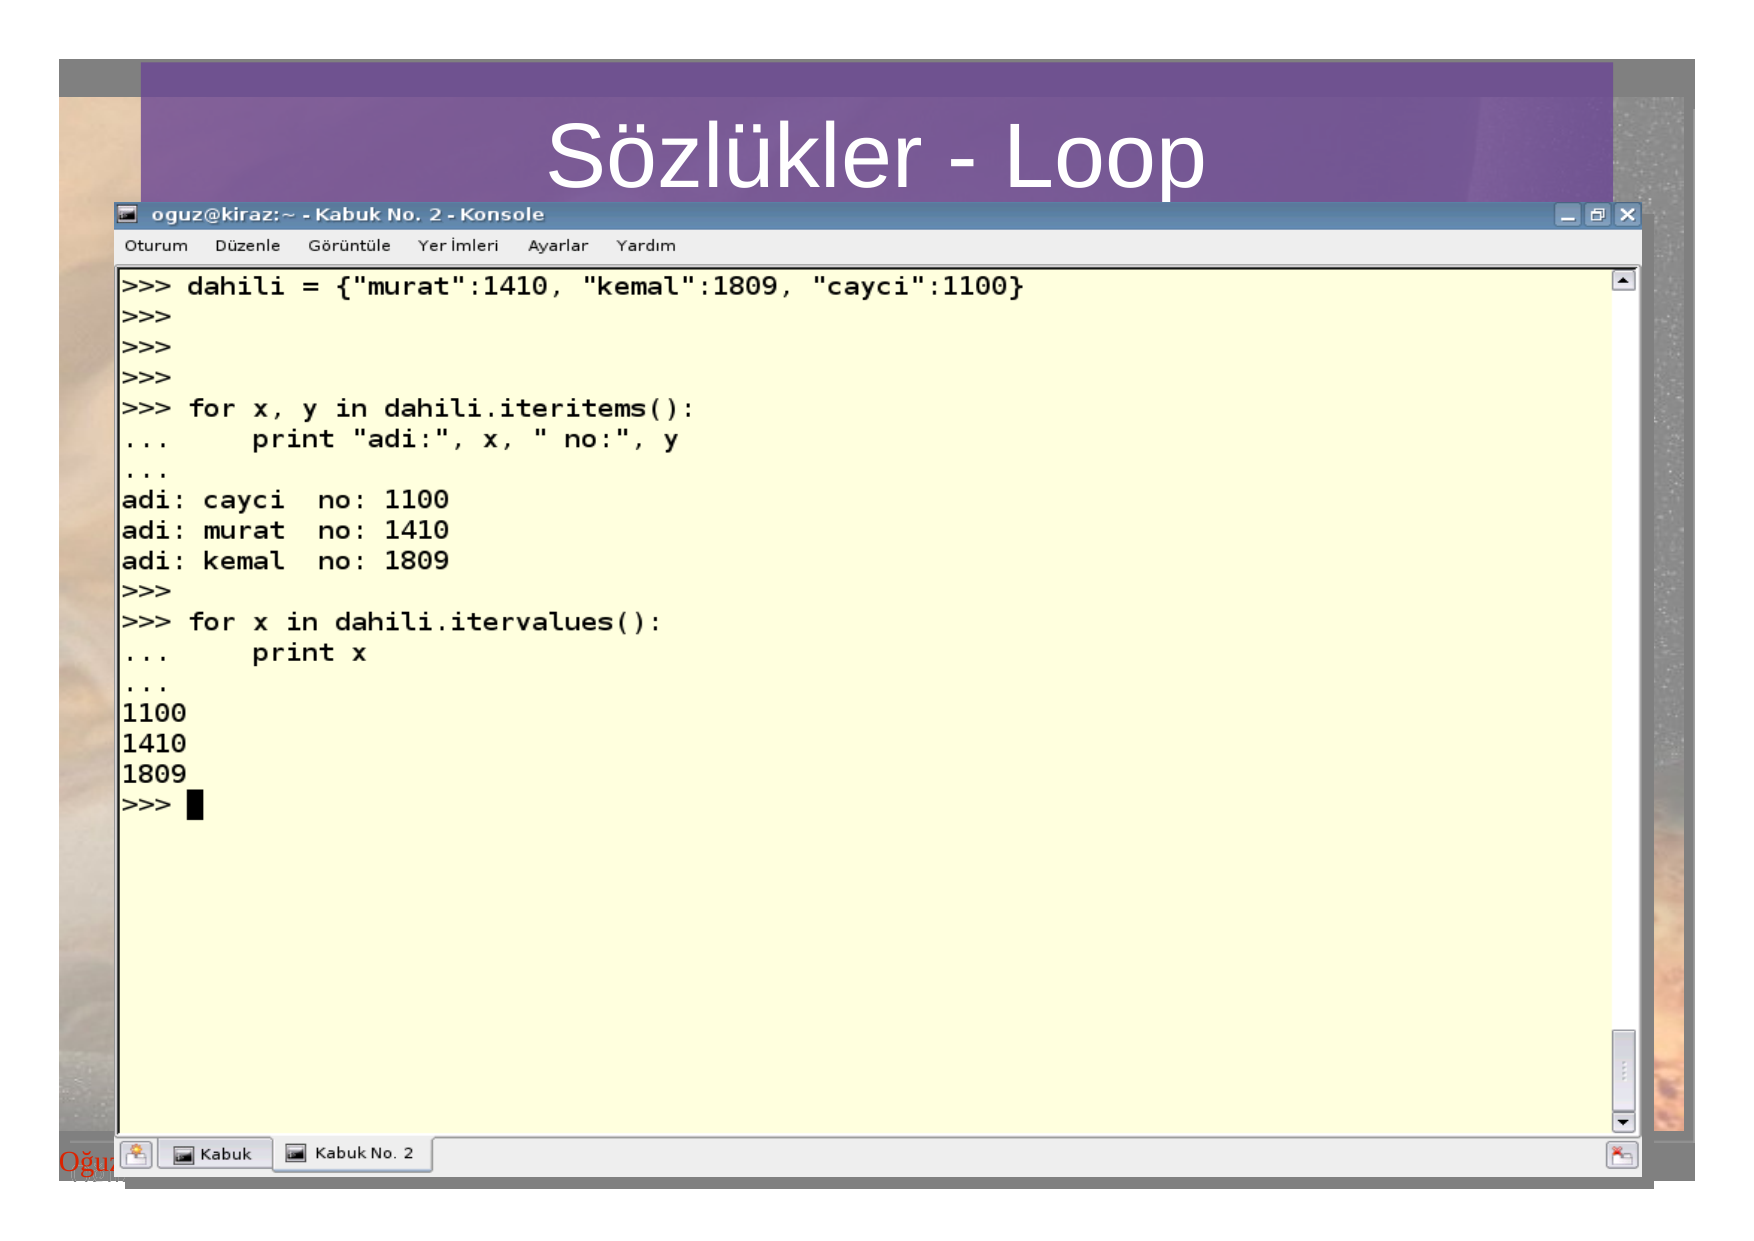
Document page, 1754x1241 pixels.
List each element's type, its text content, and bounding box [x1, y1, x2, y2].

picture [59, 97, 1684, 1177]
title Sözlükler - Loop [140, 62, 1614, 202]
